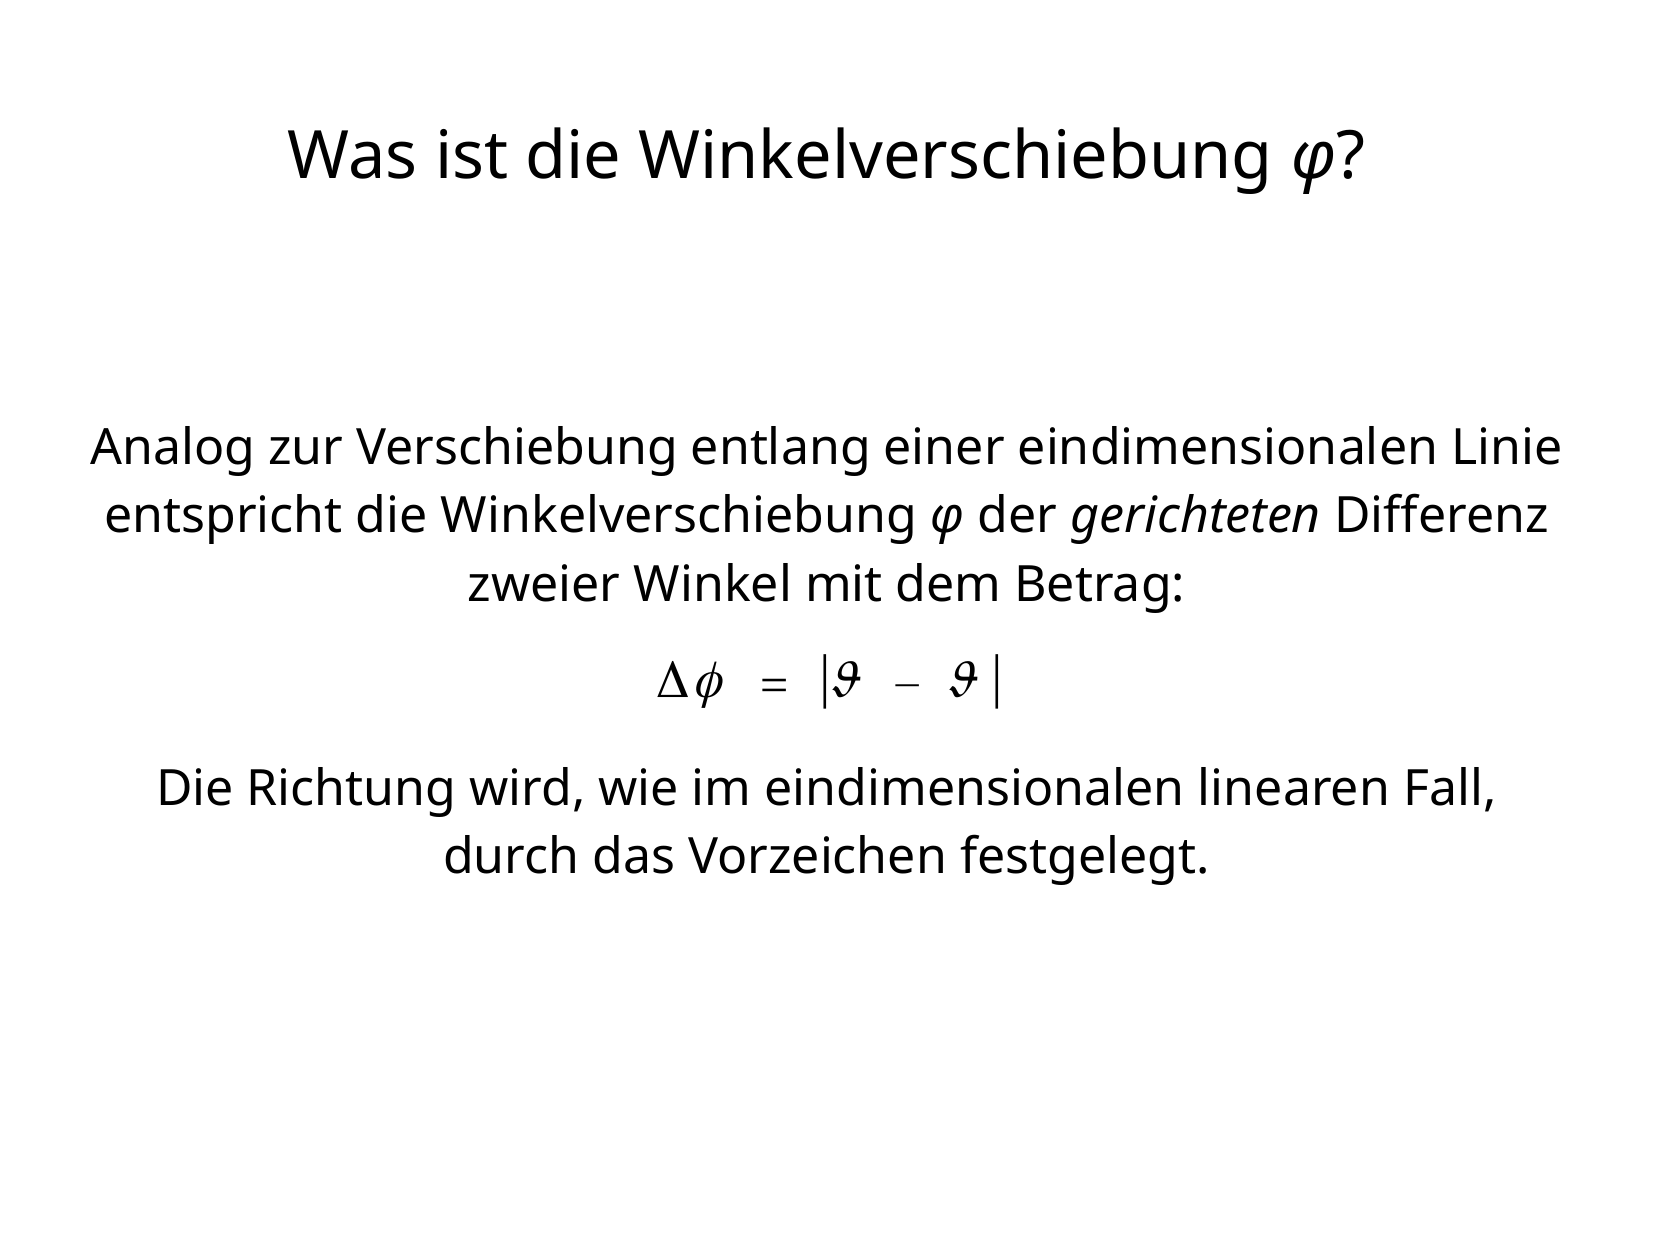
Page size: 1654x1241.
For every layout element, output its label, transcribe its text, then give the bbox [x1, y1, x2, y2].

subtitle Analog zur Verschiebung entlang einer eindimensionalen Linie entspricht die Winkelverschiebung φ der gerichteten Differenz zweier Winkel mit dem Betrag: Die Richtung wird, wie im eindimensionalen linearen Fall, durch das Vorzeichen festgelegt. [82, 290, 1571, 1010]
chart [648, 645, 1005, 713]
title Was ist die Winkelverschiebung φ? [82, 49, 1571, 257]
